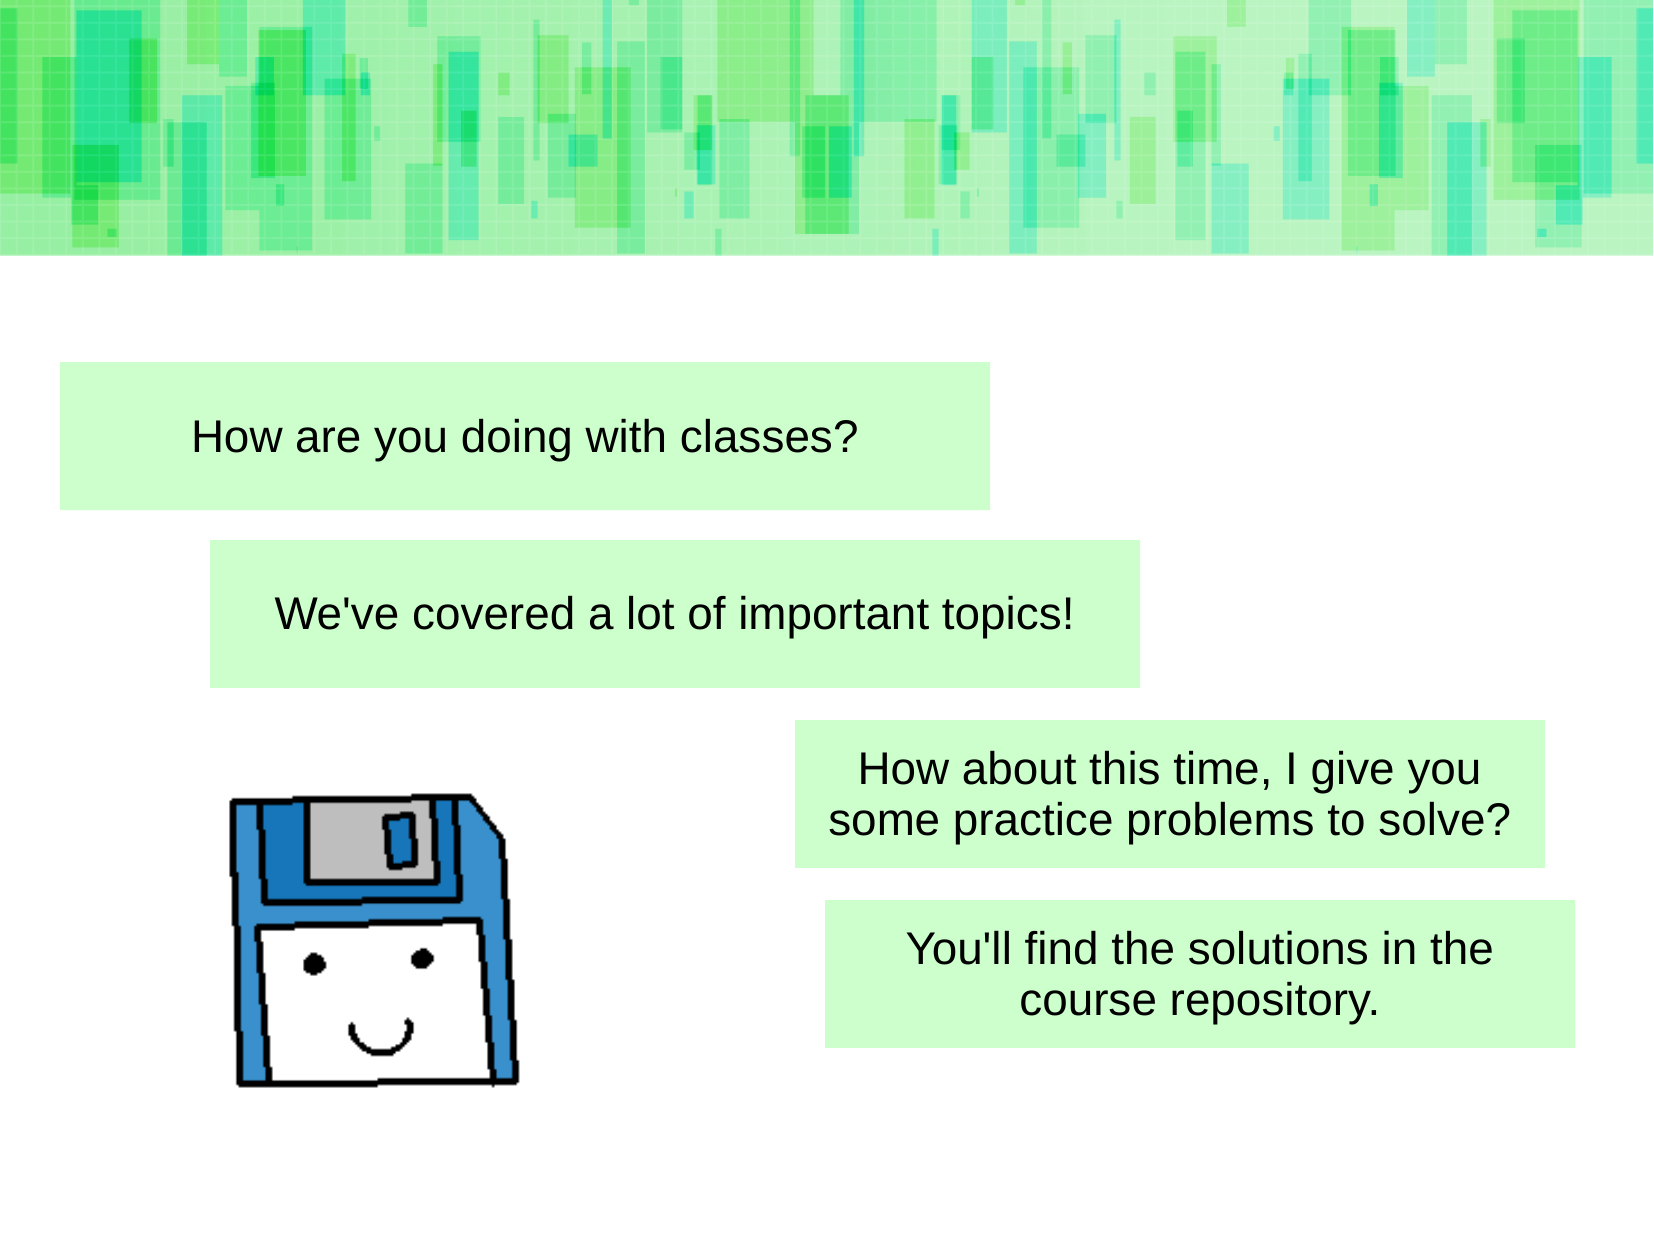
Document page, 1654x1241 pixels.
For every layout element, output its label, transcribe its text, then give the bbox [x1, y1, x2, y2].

text_box How about this time, I give you some practice problems to solve? [795, 720, 1546, 868]
text_box How are you doing with classes? [60, 362, 991, 511]
picture [0, 0, 1654, 1241]
text_box We've covered a lot of important topics! [210, 540, 1141, 688]
text_box You'll find the solutions in the course repository. [825, 900, 1576, 1048]
